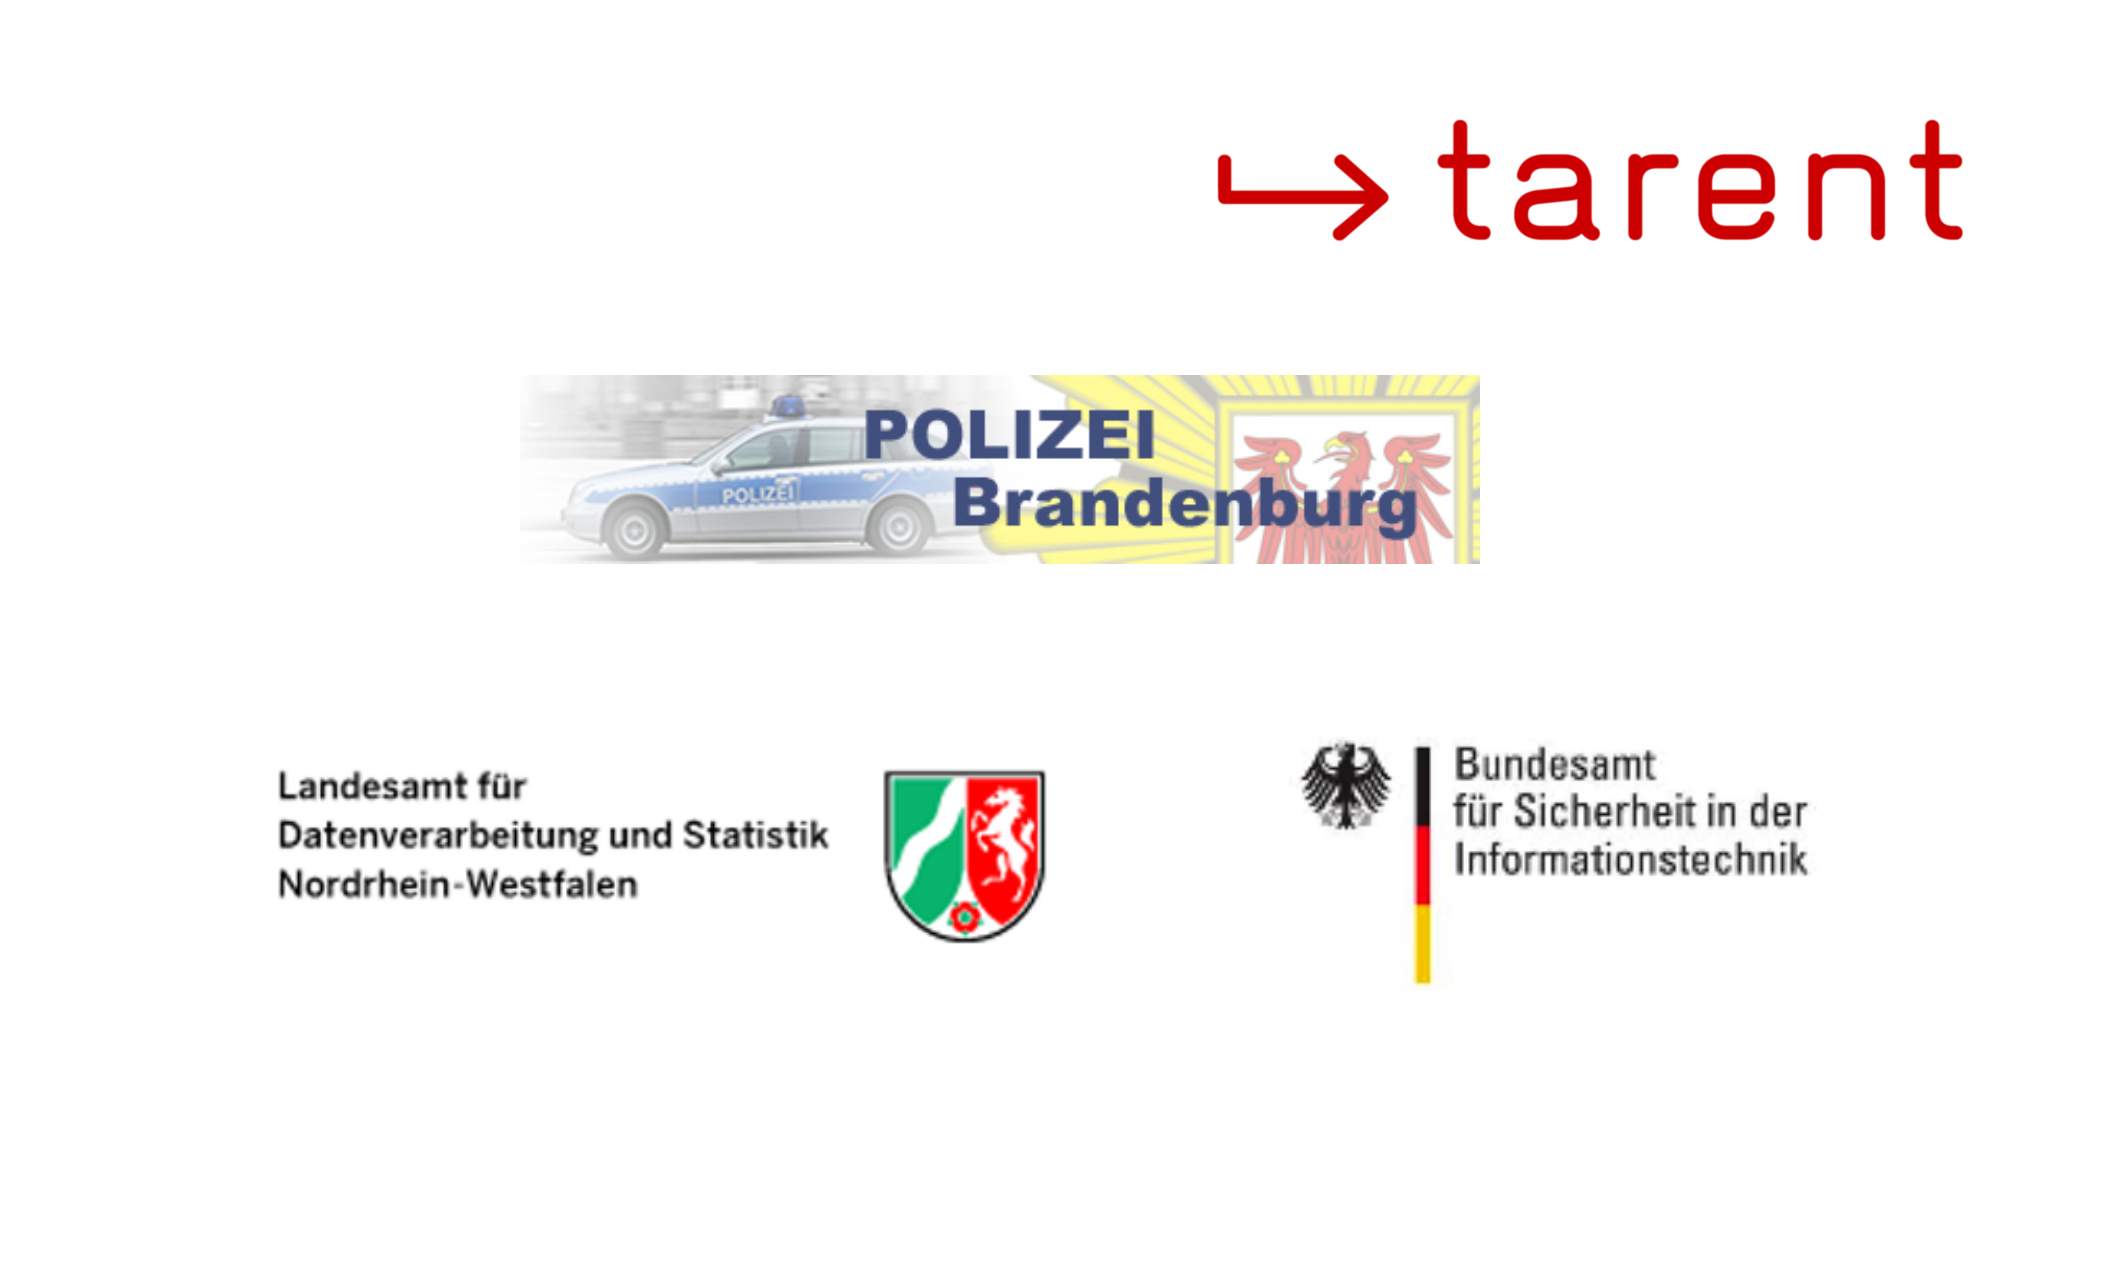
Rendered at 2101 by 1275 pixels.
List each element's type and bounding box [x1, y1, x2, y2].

picture [1216, 118, 1964, 242]
picture [1287, 732, 1831, 1004]
picture [520, 375, 1480, 564]
picture [271, 755, 1055, 956]
text_box [165, 334, 1865, 1106]
